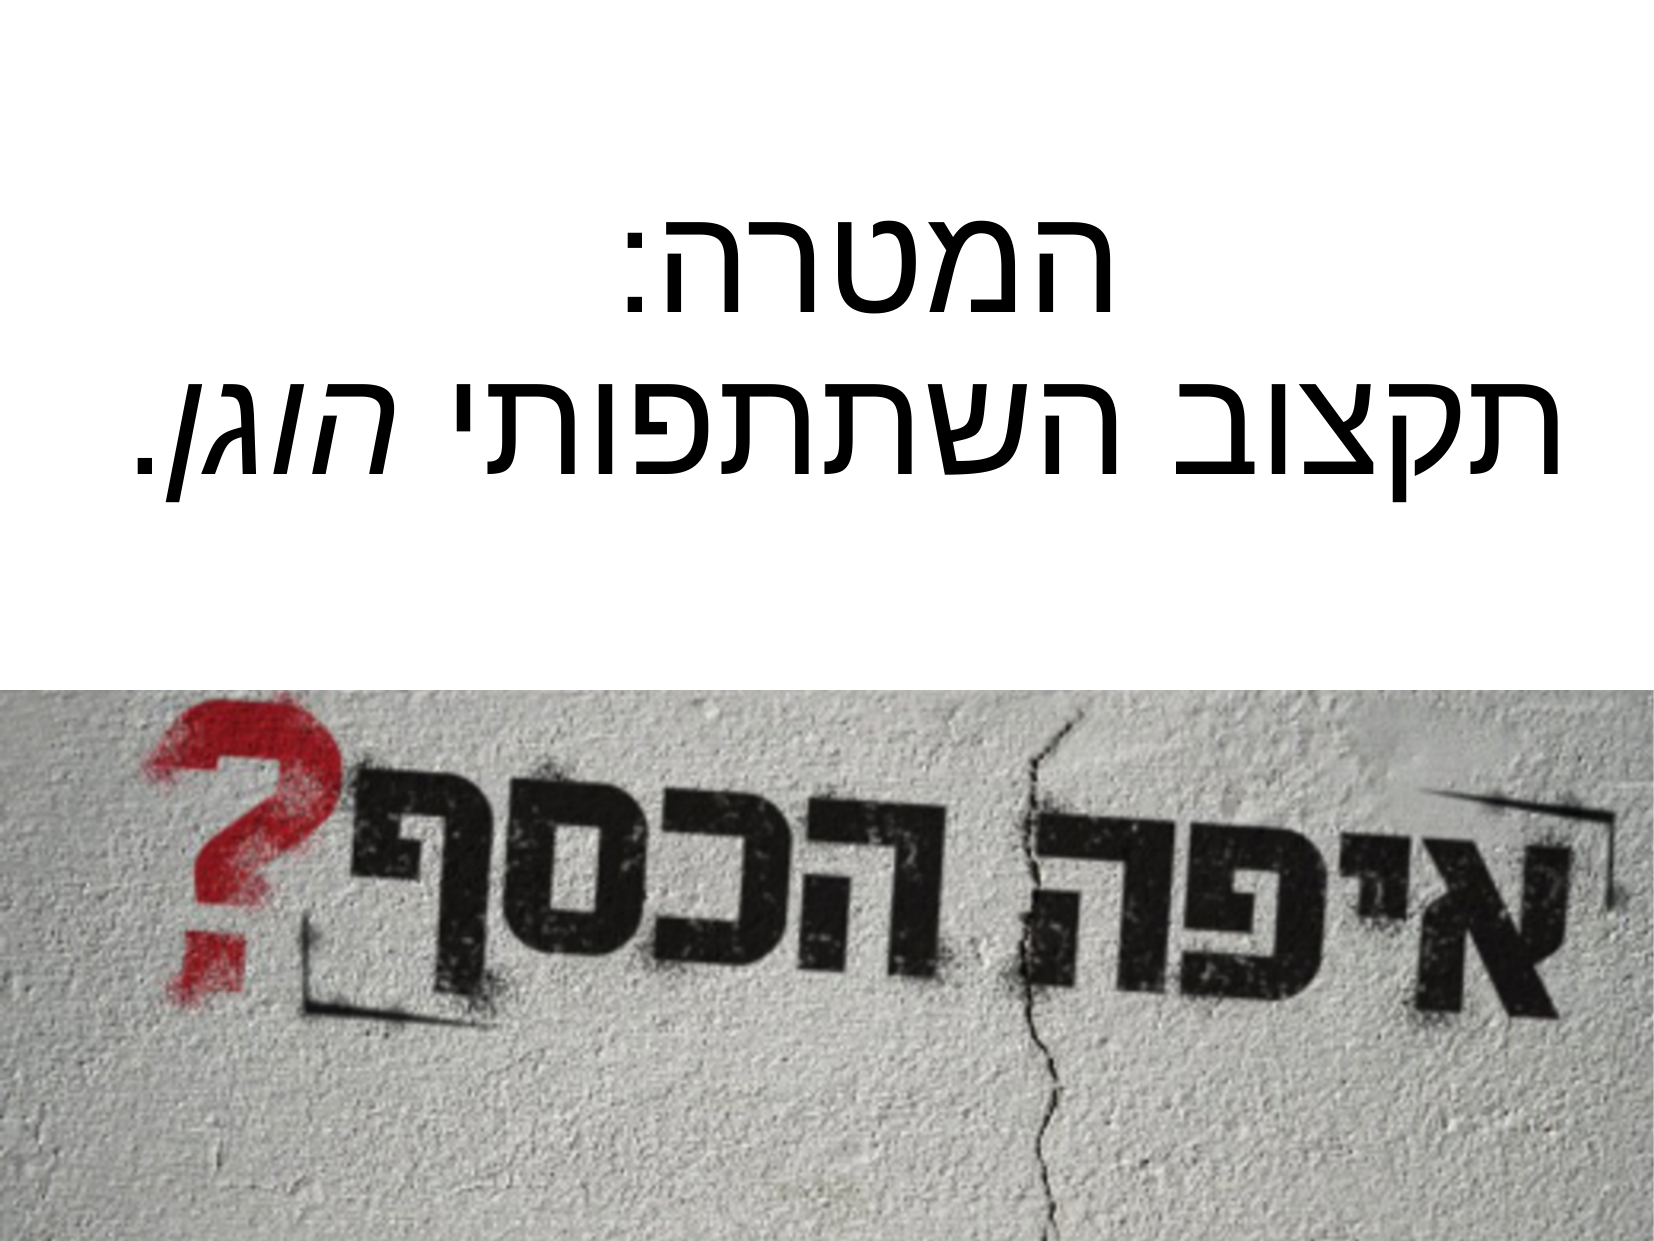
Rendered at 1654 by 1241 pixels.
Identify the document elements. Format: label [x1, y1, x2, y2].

picture [0, 690, 1654, 1241]
text_box [75, 165, 1621, 481]
